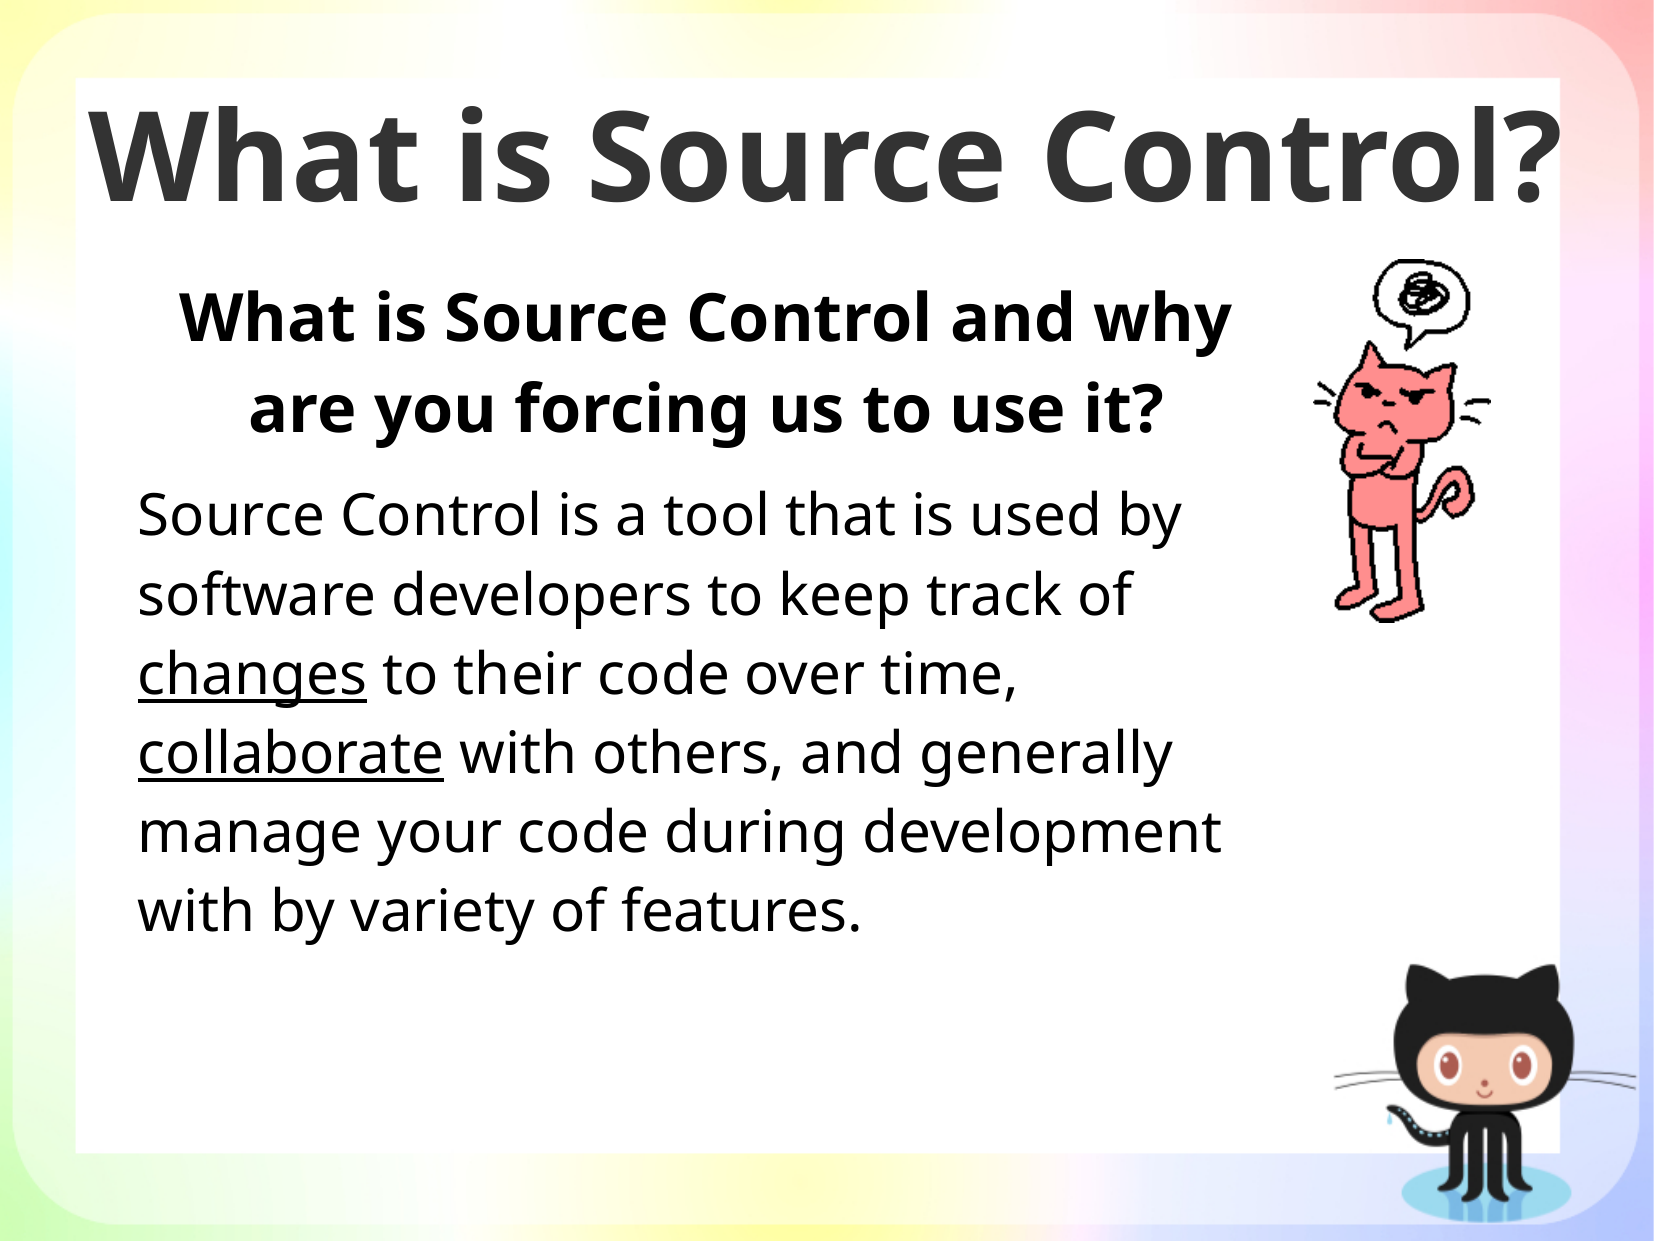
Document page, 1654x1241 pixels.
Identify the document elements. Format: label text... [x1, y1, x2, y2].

text_box What is Source Control and why are you forcing us to use it? [135, 270, 1278, 437]
text_box Source Control is a tool that is used by software developers to keep track of changes to their code over time, collaborate with others, and generally manage your code during development with by variety of features. [137, 473, 1281, 1041]
title What is Source Control? [82, 49, 1571, 257]
picture [0, 0, 1654, 1241]
